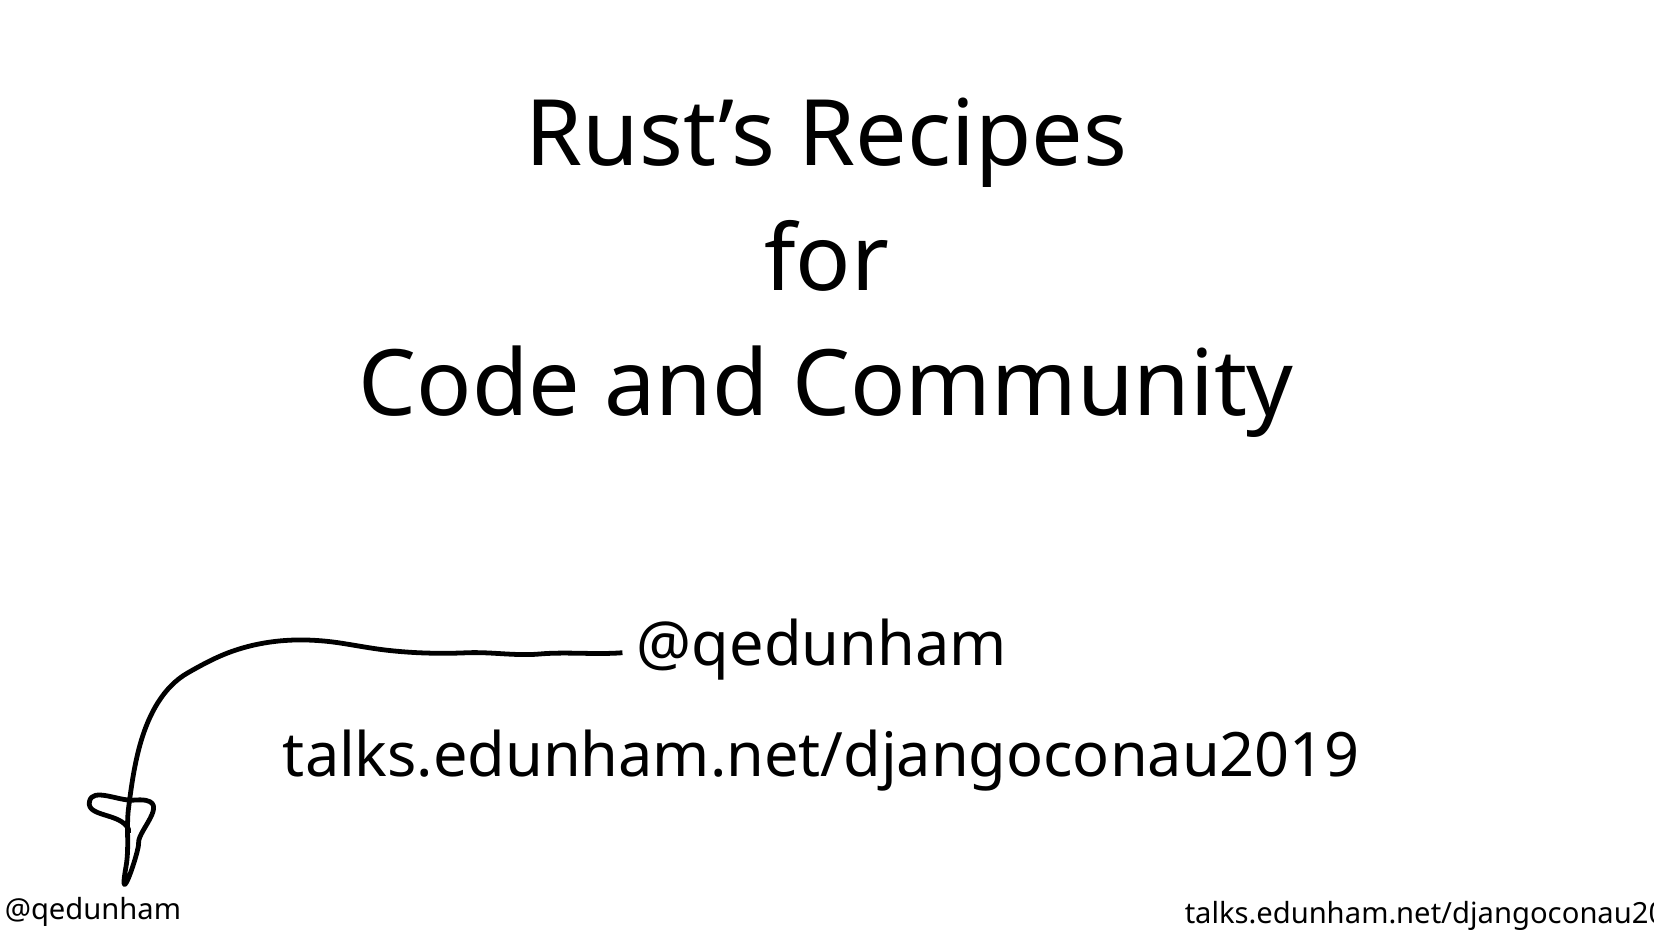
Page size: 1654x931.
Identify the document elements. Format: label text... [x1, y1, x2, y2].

list @qedunham talks.edunham.net/djangoconau2019 [45, 600, 1534, 795]
title Rust’s Recipes for Code and Community [82, 90, 1571, 421]
